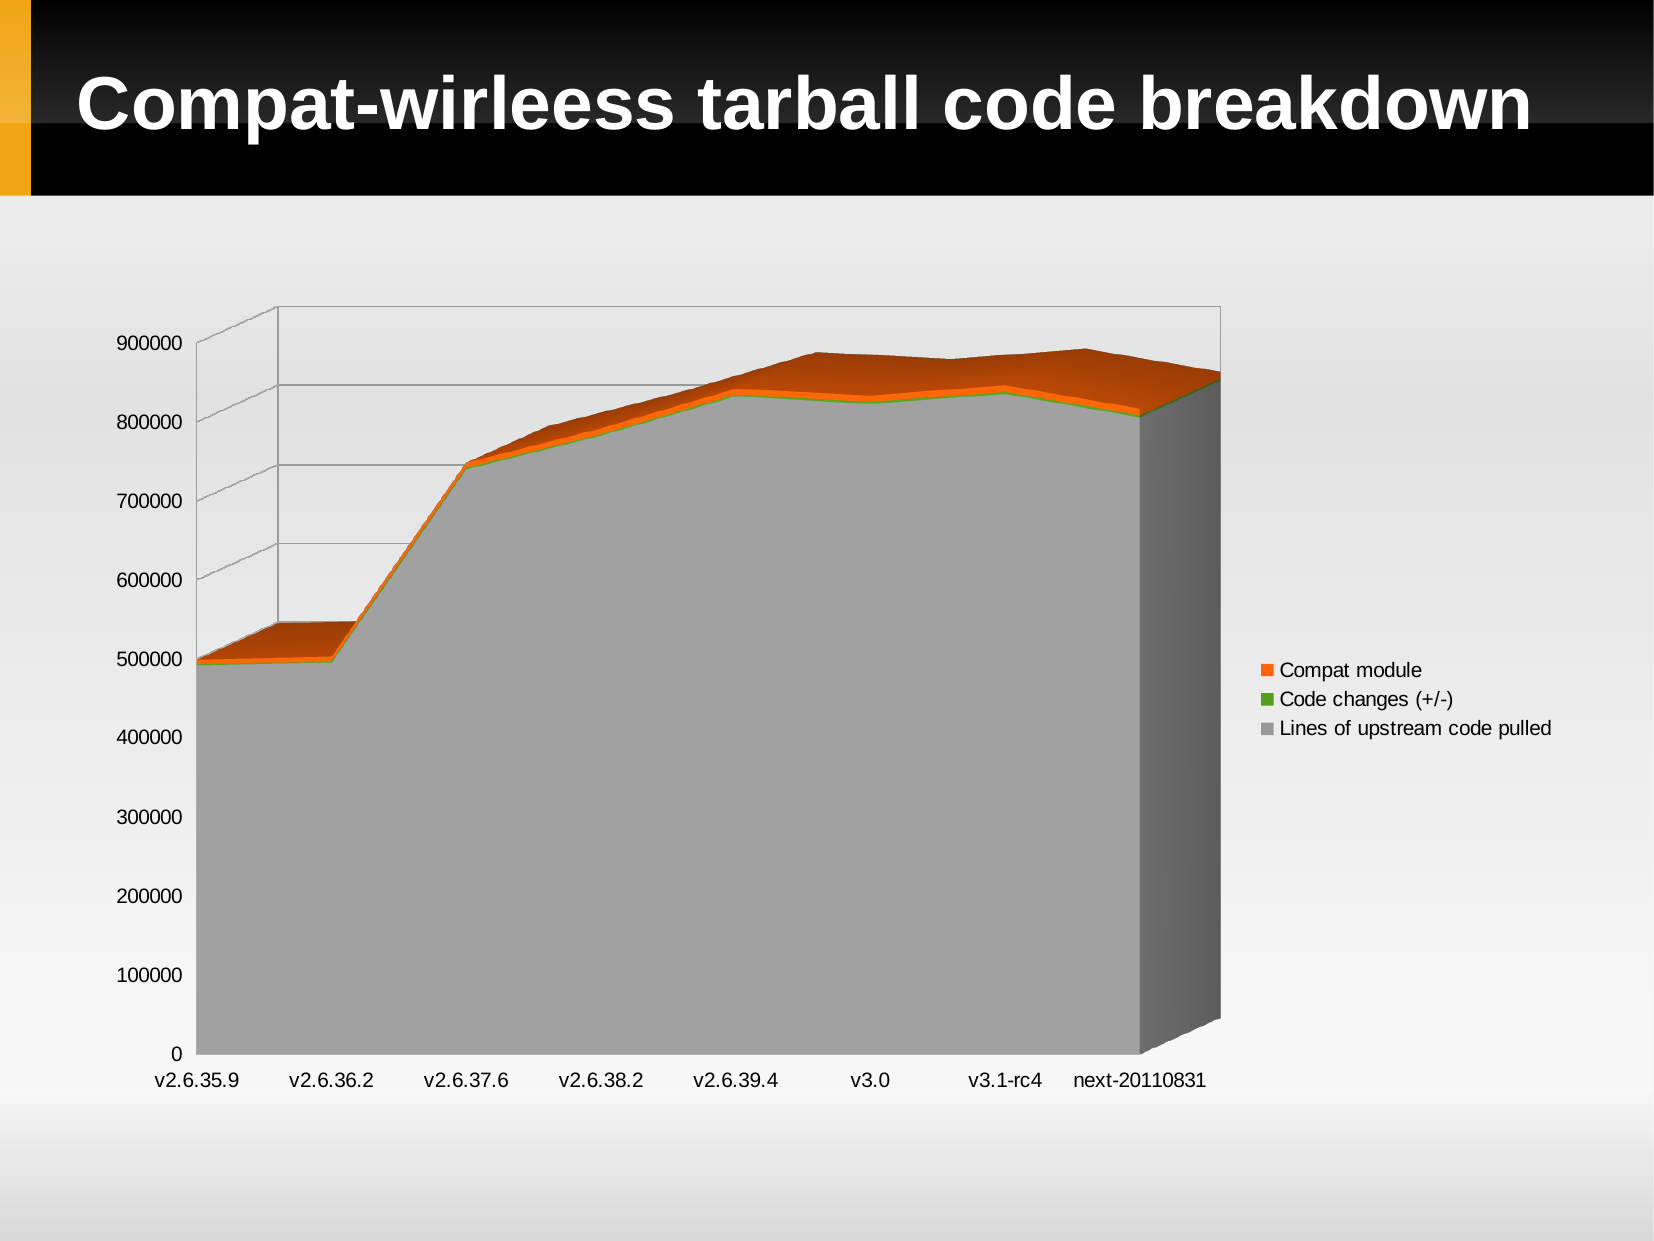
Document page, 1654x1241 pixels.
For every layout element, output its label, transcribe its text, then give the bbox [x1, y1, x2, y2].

chart [82, 290, 1571, 1109]
title Compat-wirleess tarball code breakdown [76, 0, 1565, 208]
picture [0, 0, 1654, 1241]
